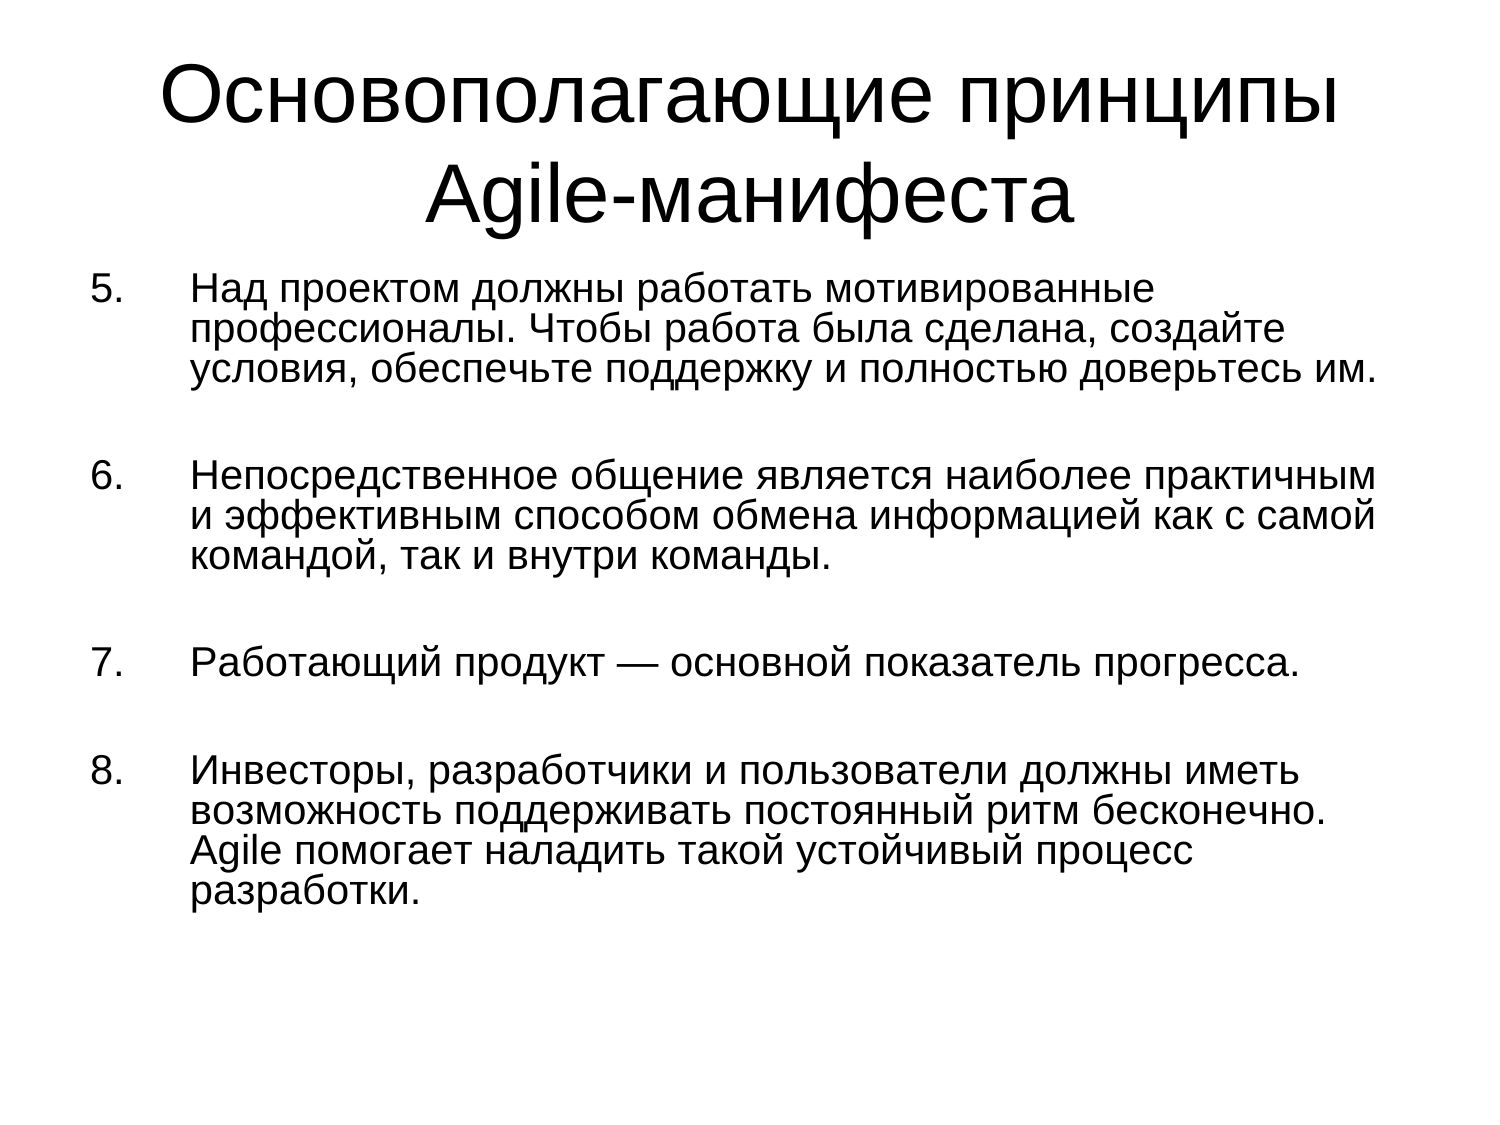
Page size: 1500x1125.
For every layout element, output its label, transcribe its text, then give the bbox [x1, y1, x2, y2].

title Основополагающие принципы Agile-манифеста [75, 45, 1426, 233]
list Над проектом должны работать мотивированные профессионалы. Чтобы работа была сделана, создайте условия, обеспечьте поддержку и полностью доверьтесь им. Непосредственное общение является наиболее практичным и эффективным способом обмена информацией как с самой командой, так и внутри команды. Работающий продукт — основной показатель прогресса. Инвесторы, разработчики и пользователи должны иметь возможность поддерживать постоянный ритм бесконечно. Agile помогает наладить такой устойчивый процесс разработки. [75, 262, 1426, 1005]
